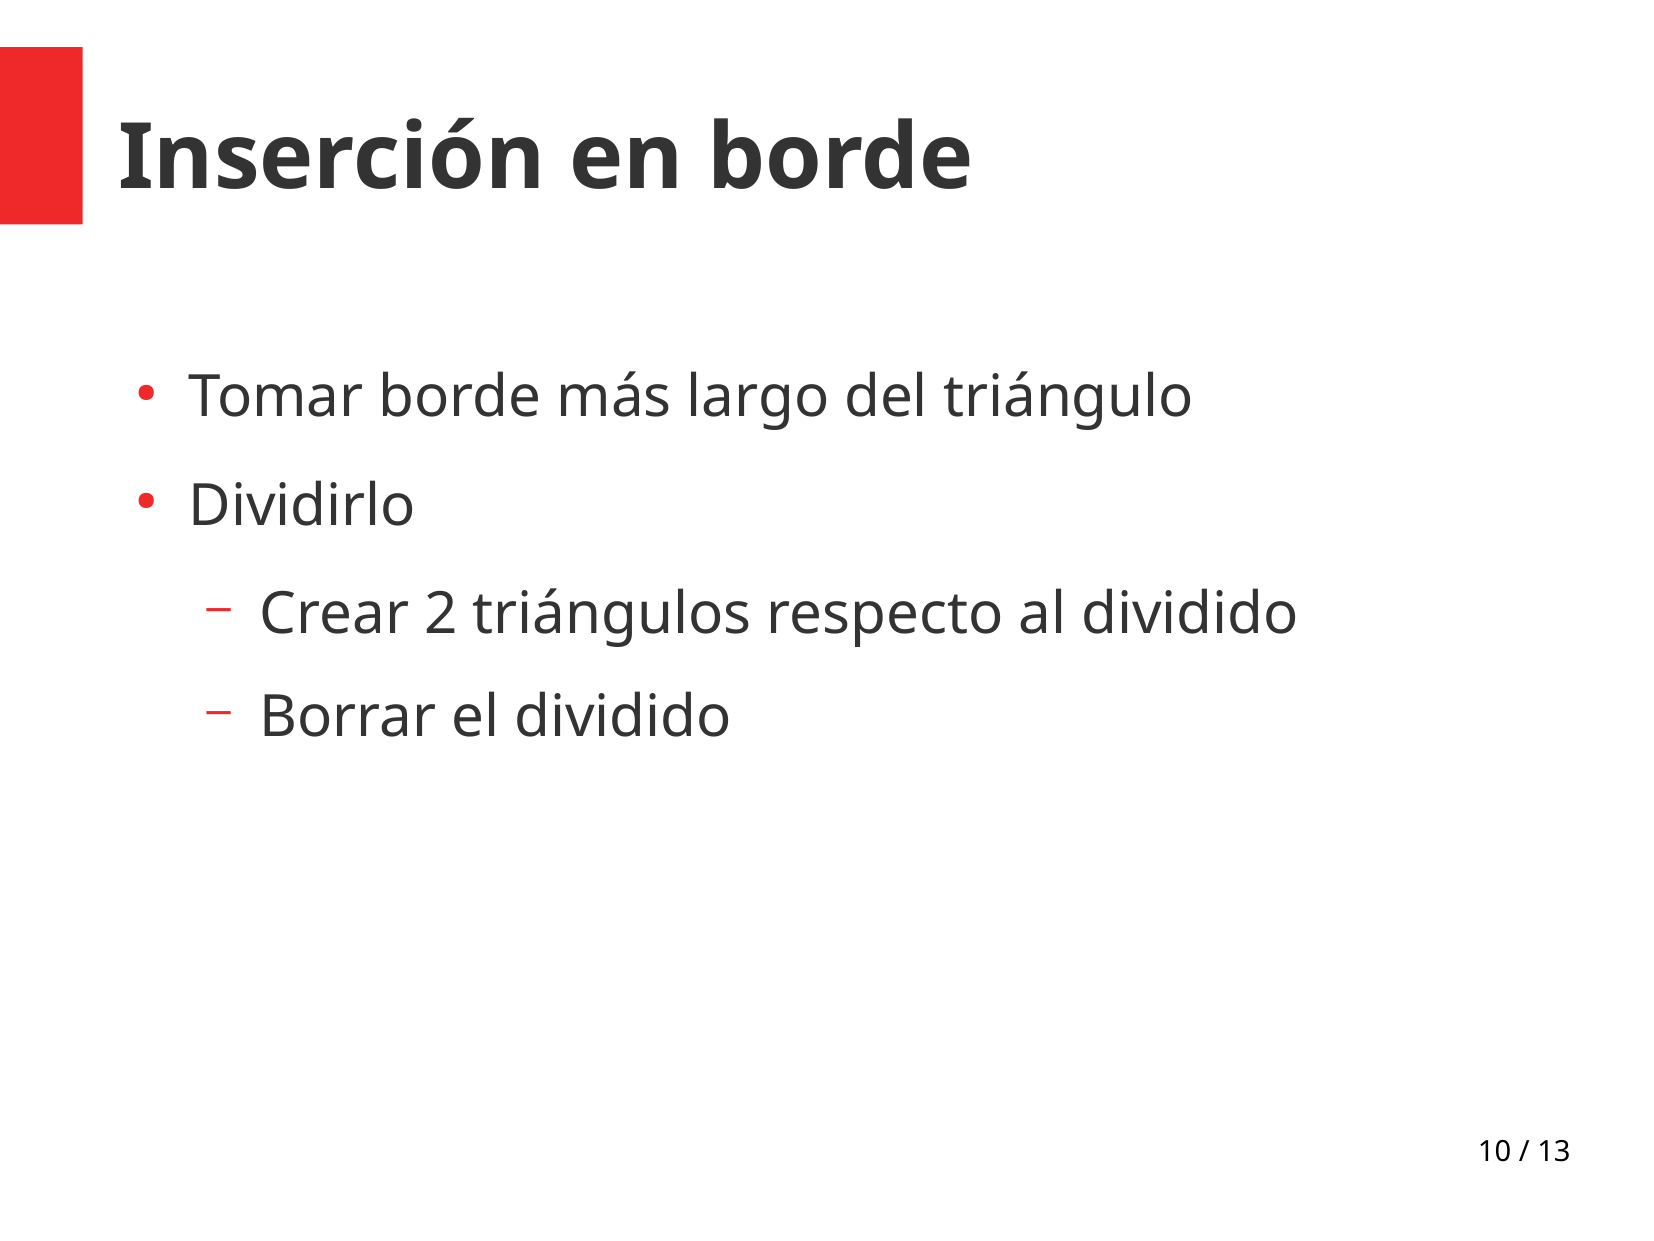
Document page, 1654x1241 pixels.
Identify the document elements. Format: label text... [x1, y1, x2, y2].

title Inserción en borde [118, 49, 1571, 257]
list Tomar borde más largo del triángulo Dividirlo Crear 2 triángulos respecto al dividido Borrar el dividido [118, 354, 1536, 1074]
